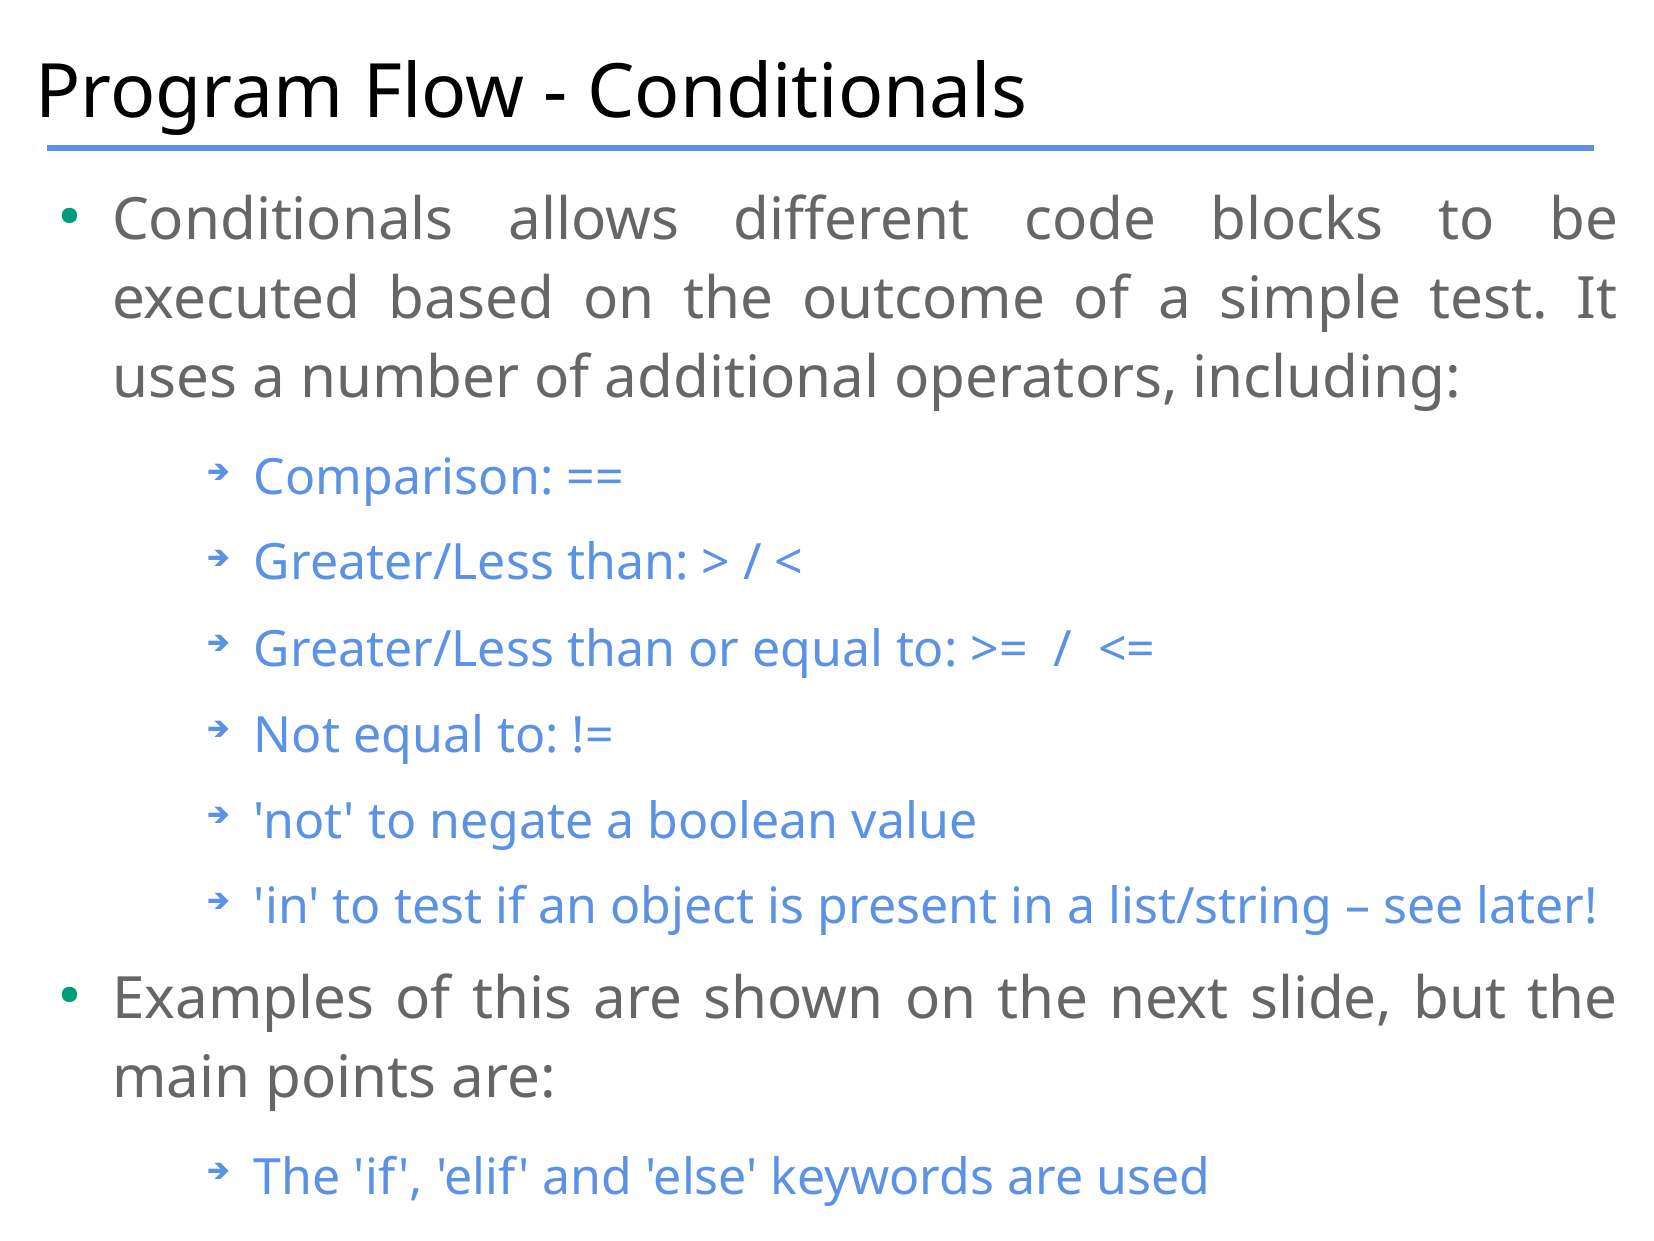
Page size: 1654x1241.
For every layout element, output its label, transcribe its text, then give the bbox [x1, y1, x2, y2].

list Conditionals allows different code blocks to be executed based on the outcome of a simple test. It uses a number of additional operators, including: Comparison: == Greater/Less than: > / < Greater/Less than or equal to: >= / <= Not equal to: != 'not' to negate a boolean value 'in' to test if an object is present in a list/string – see later! Examples of this are shown on the next slide, but the main points are: The 'if', 'elif' and 'else' keywords are used The conditions must evaluate to True or False The code must be indented [41, 177, 1619, 1198]
title Program Flow - Conditionals [35, 29, 1217, 148]
